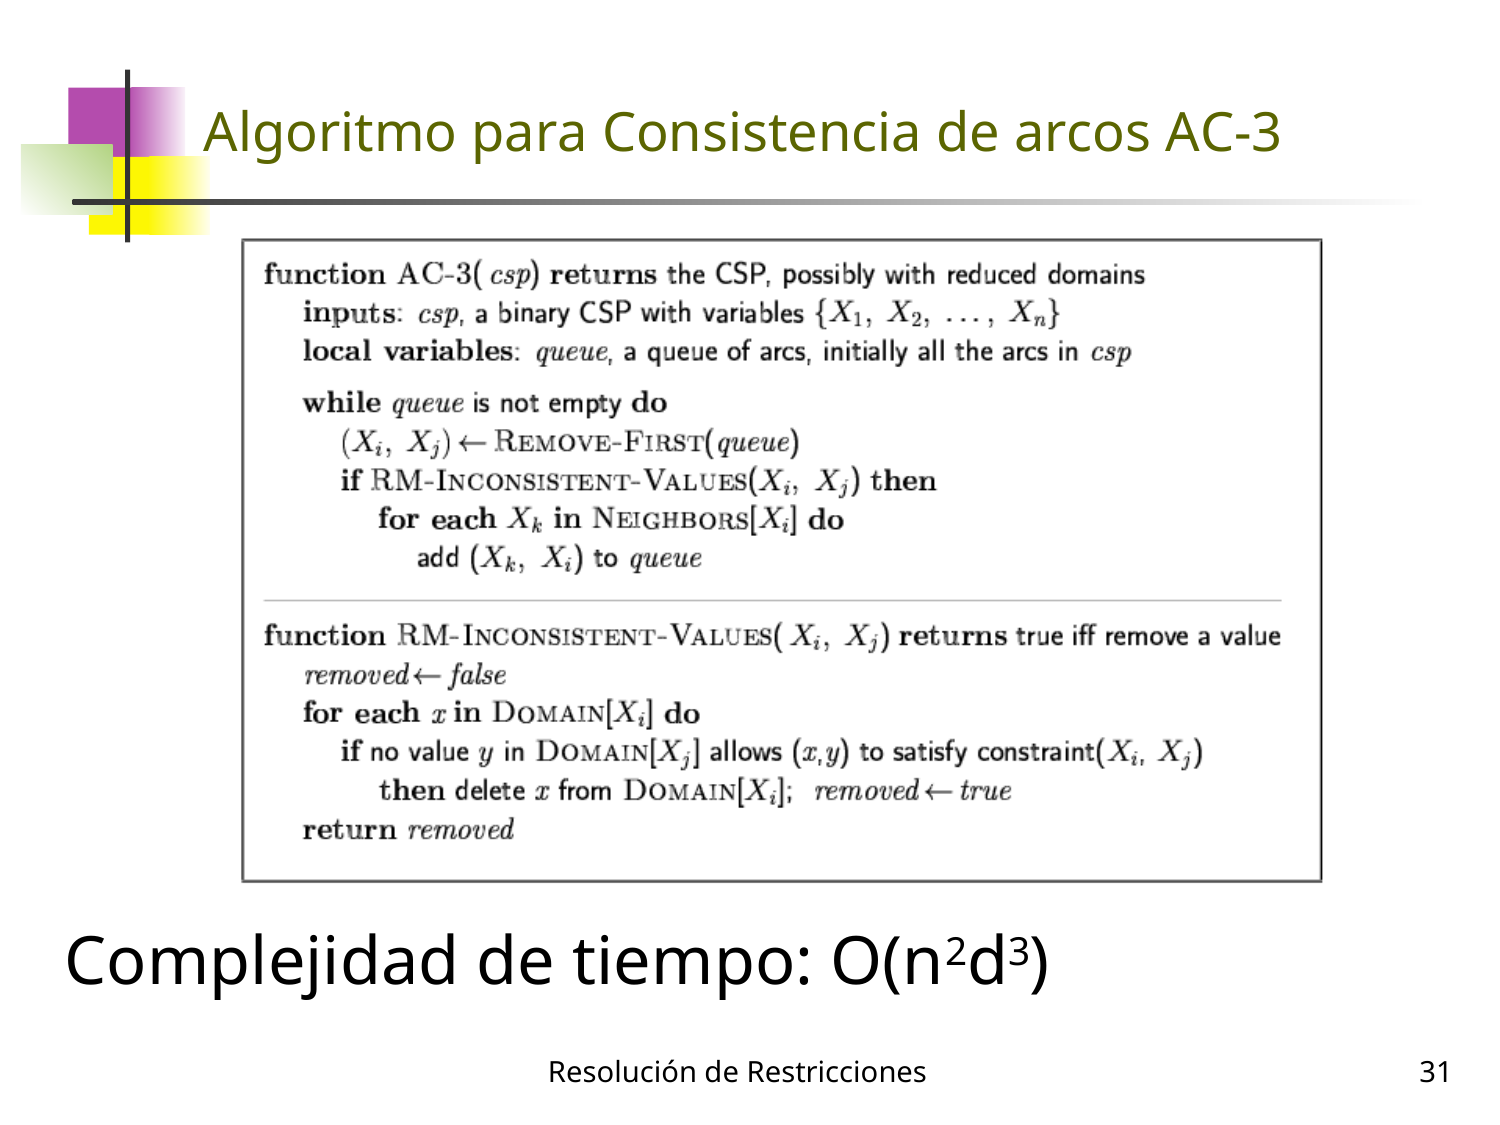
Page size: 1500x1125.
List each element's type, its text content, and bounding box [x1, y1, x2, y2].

picture [212, 224, 1338, 888]
title Algoritmo para Consistencia de arcos AC-3 [188, 35, 1468, 175]
list Complejidad de tiempo: O(n2d3) [50, 911, 1469, 1007]
